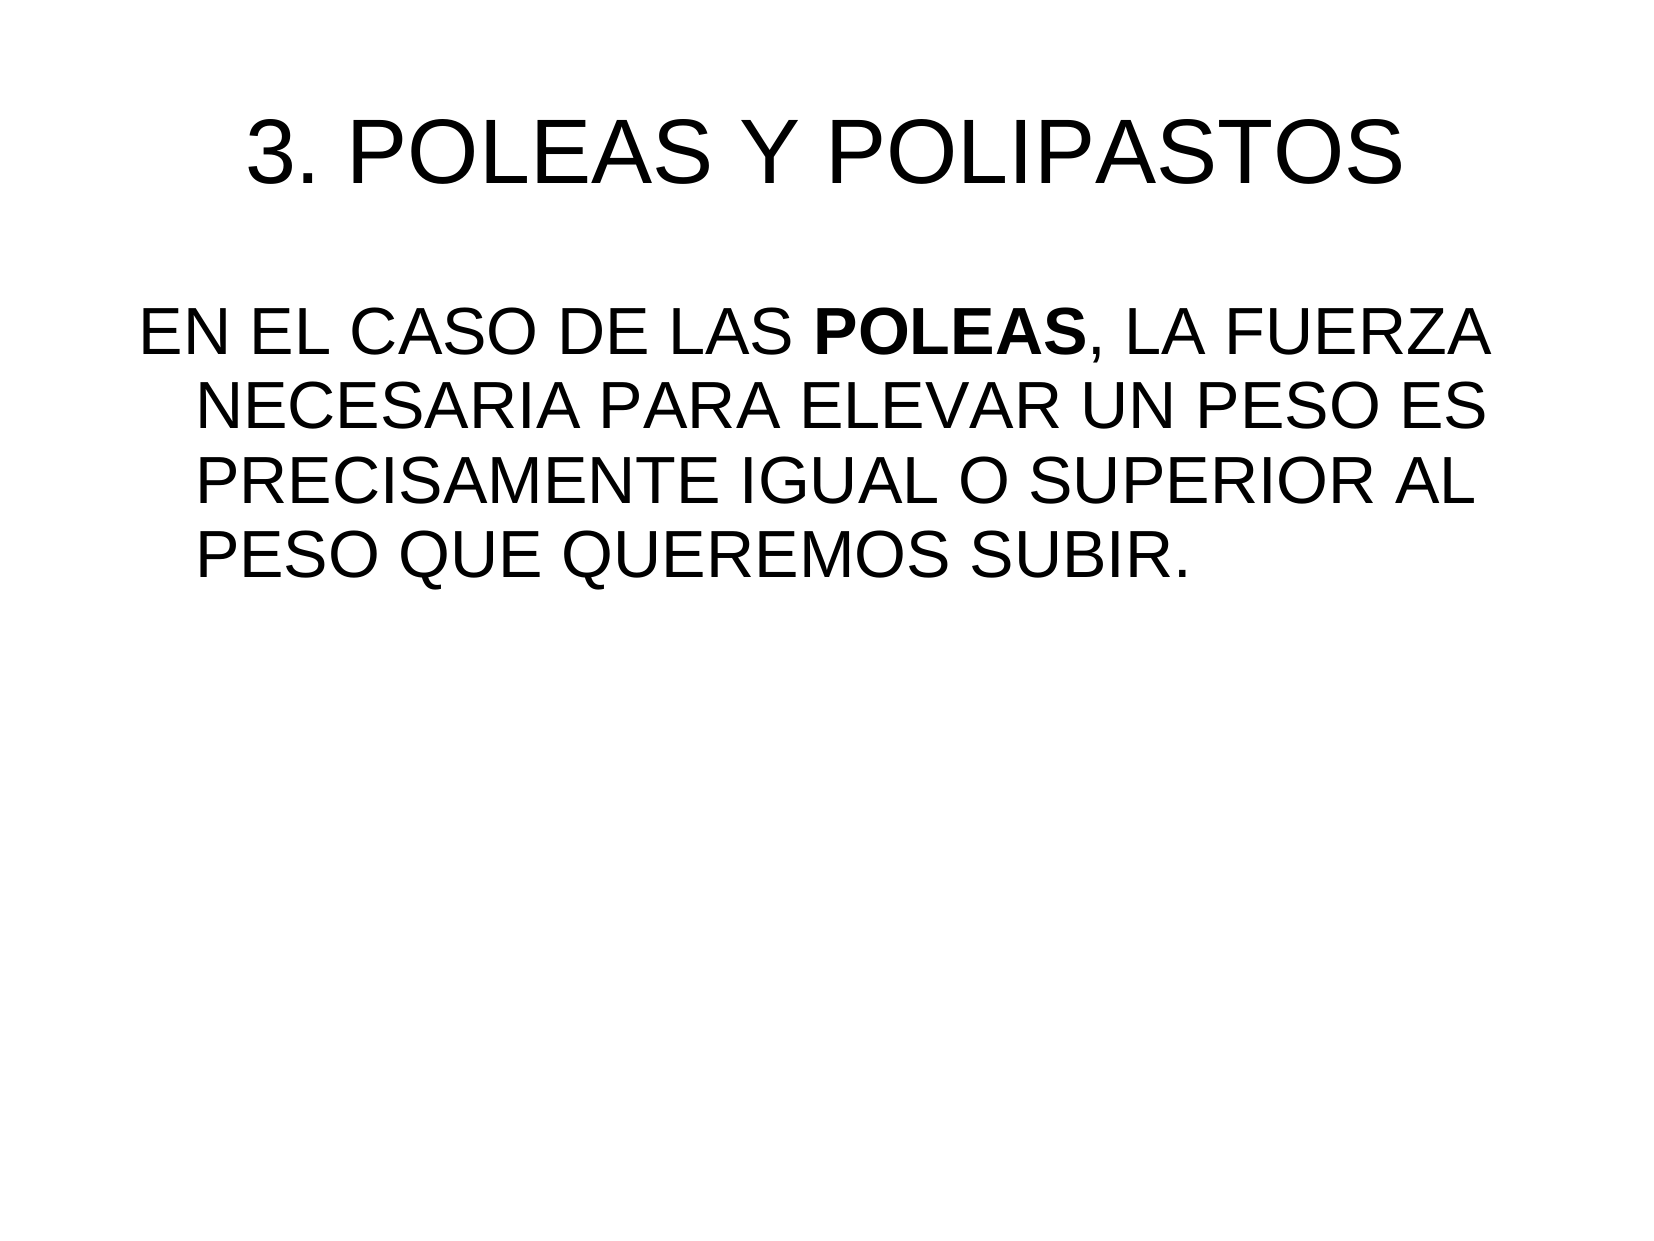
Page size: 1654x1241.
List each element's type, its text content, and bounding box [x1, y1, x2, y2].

title 3. POLEAS Y POLIPASTOS [82, 56, 1571, 249]
list EN EL CASO DE LAS POLEAS, LA FUERZA NECESARIA PARA ELEVAR UN PESO ES PRECISAMENTE IGUAL O SUPERIOR AL PESO QUE QUEREMOS SUBIR. [82, 290, 1571, 1109]
